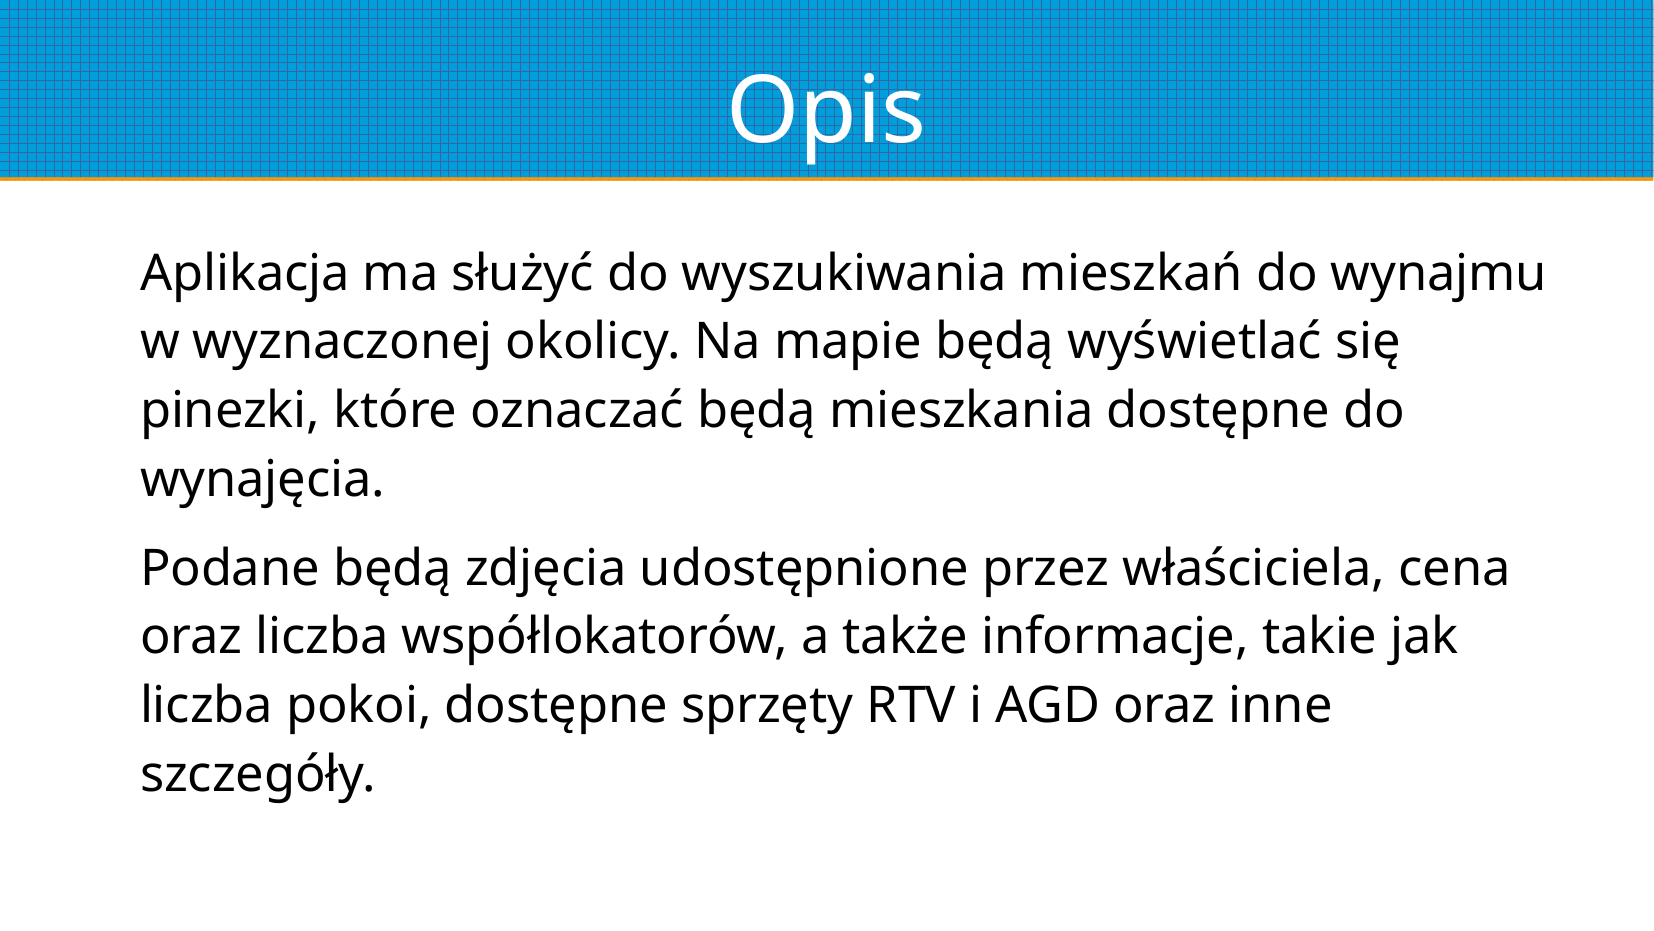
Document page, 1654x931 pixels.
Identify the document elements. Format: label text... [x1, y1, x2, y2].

title Opis [82, 14, 1571, 171]
list Aplikacja ma służyć do wyszukiwania mieszkań do wynajmu w wyznaczonej okolicy. Na mapie będą wyświetlać się pinezki, które oznaczać będą mieszkania dostępne do wynajęcia. Podane będą zdjęcia udostępnione przez właściciela, cena oraz liczba współlokatorów, a także informacje, takie jak liczba pokoi, dostępne sprzęty RTV i AGD oraz inne szczegóły. [82, 236, 1563, 811]
